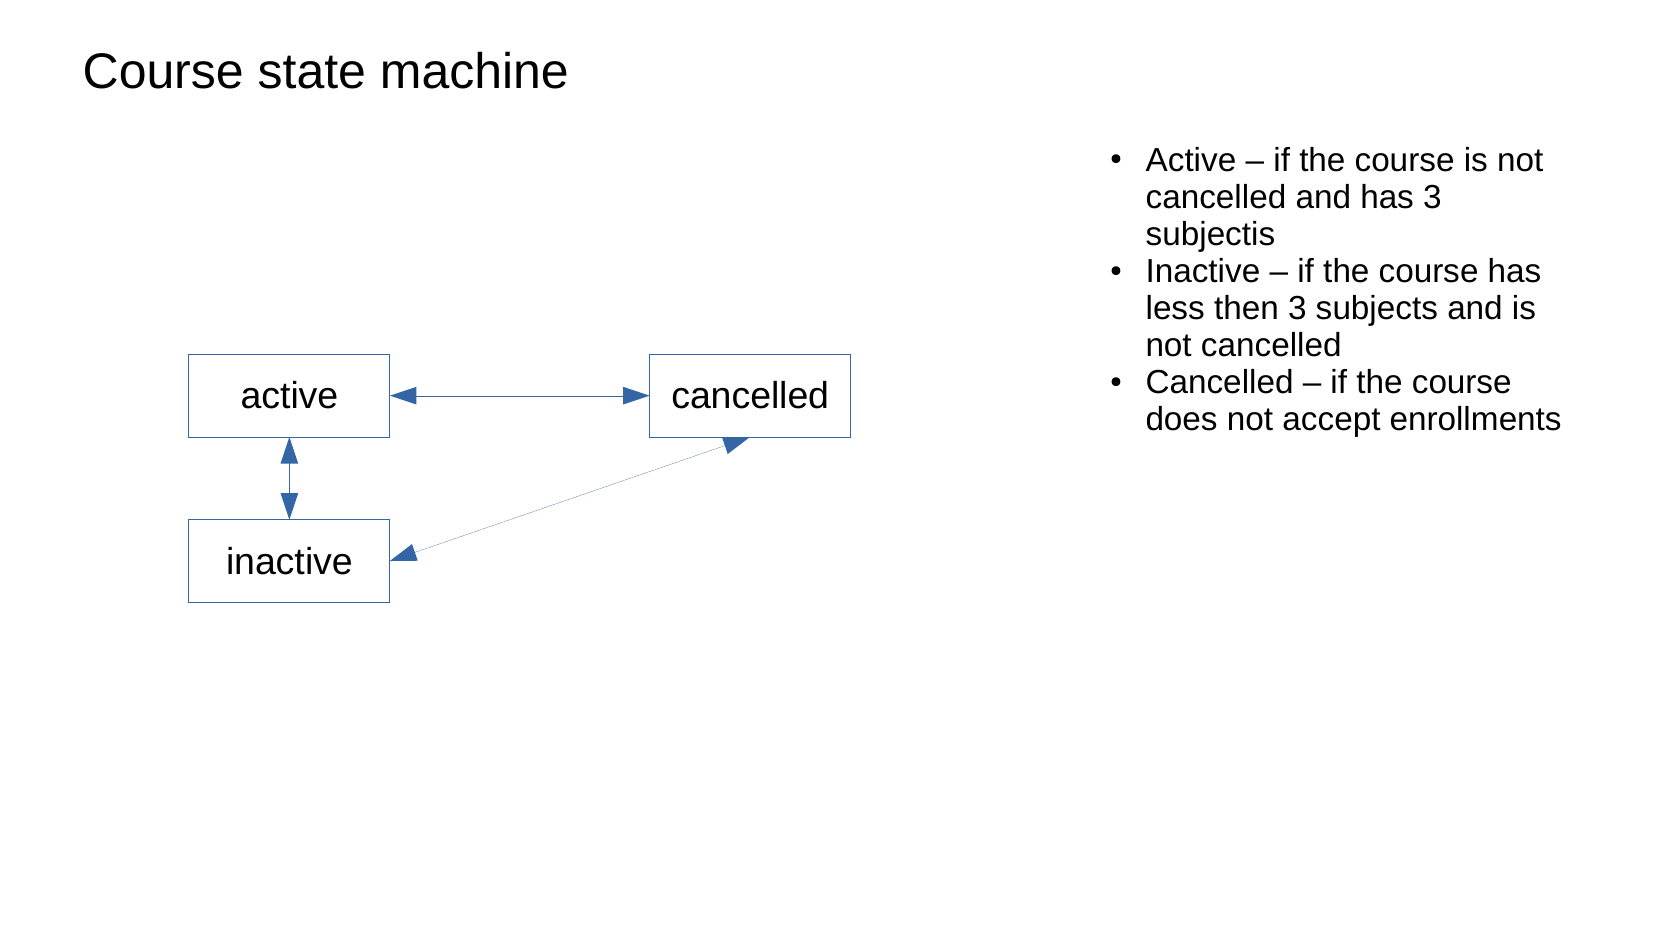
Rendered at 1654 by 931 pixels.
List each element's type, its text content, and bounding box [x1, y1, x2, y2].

text_box inactive [188, 519, 390, 603]
text_box Active – if the course is not cancelled and has 3 subjectis Inactive – if the course has less then 3 subjects and is not cancelled Cancelled – if the course does not accept enrollments [1110, 141, 1572, 439]
title Course state machine [82, 37, 1571, 107]
text_box active [188, 354, 390, 438]
text_box cancelled [649, 354, 851, 438]
